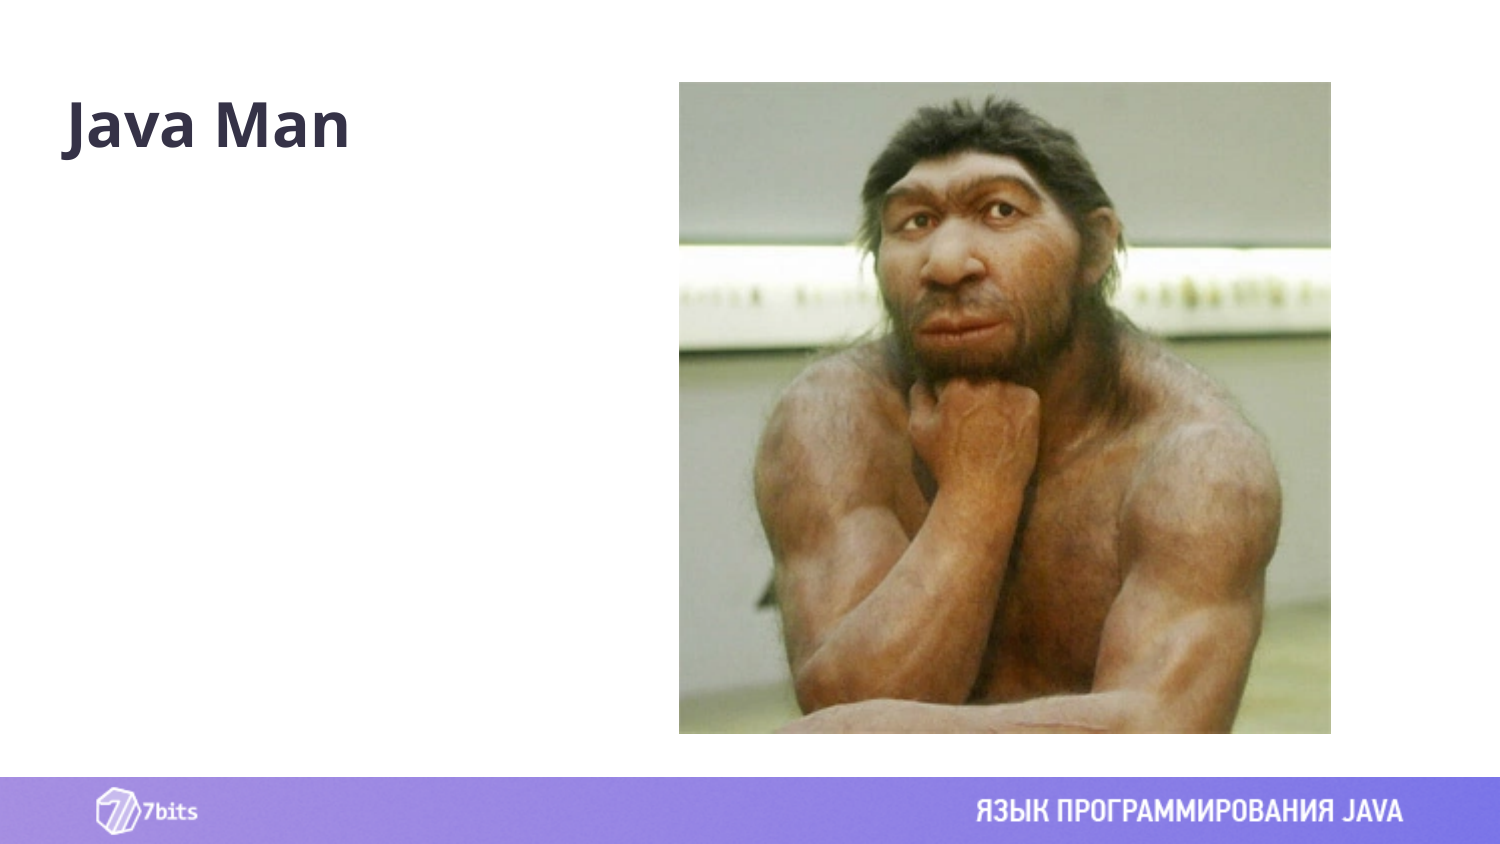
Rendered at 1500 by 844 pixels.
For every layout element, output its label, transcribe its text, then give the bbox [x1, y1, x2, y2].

picture [0, 777, 1500, 844]
picture [679, 82, 1331, 734]
title Java Man [51, 69, 1449, 164]
